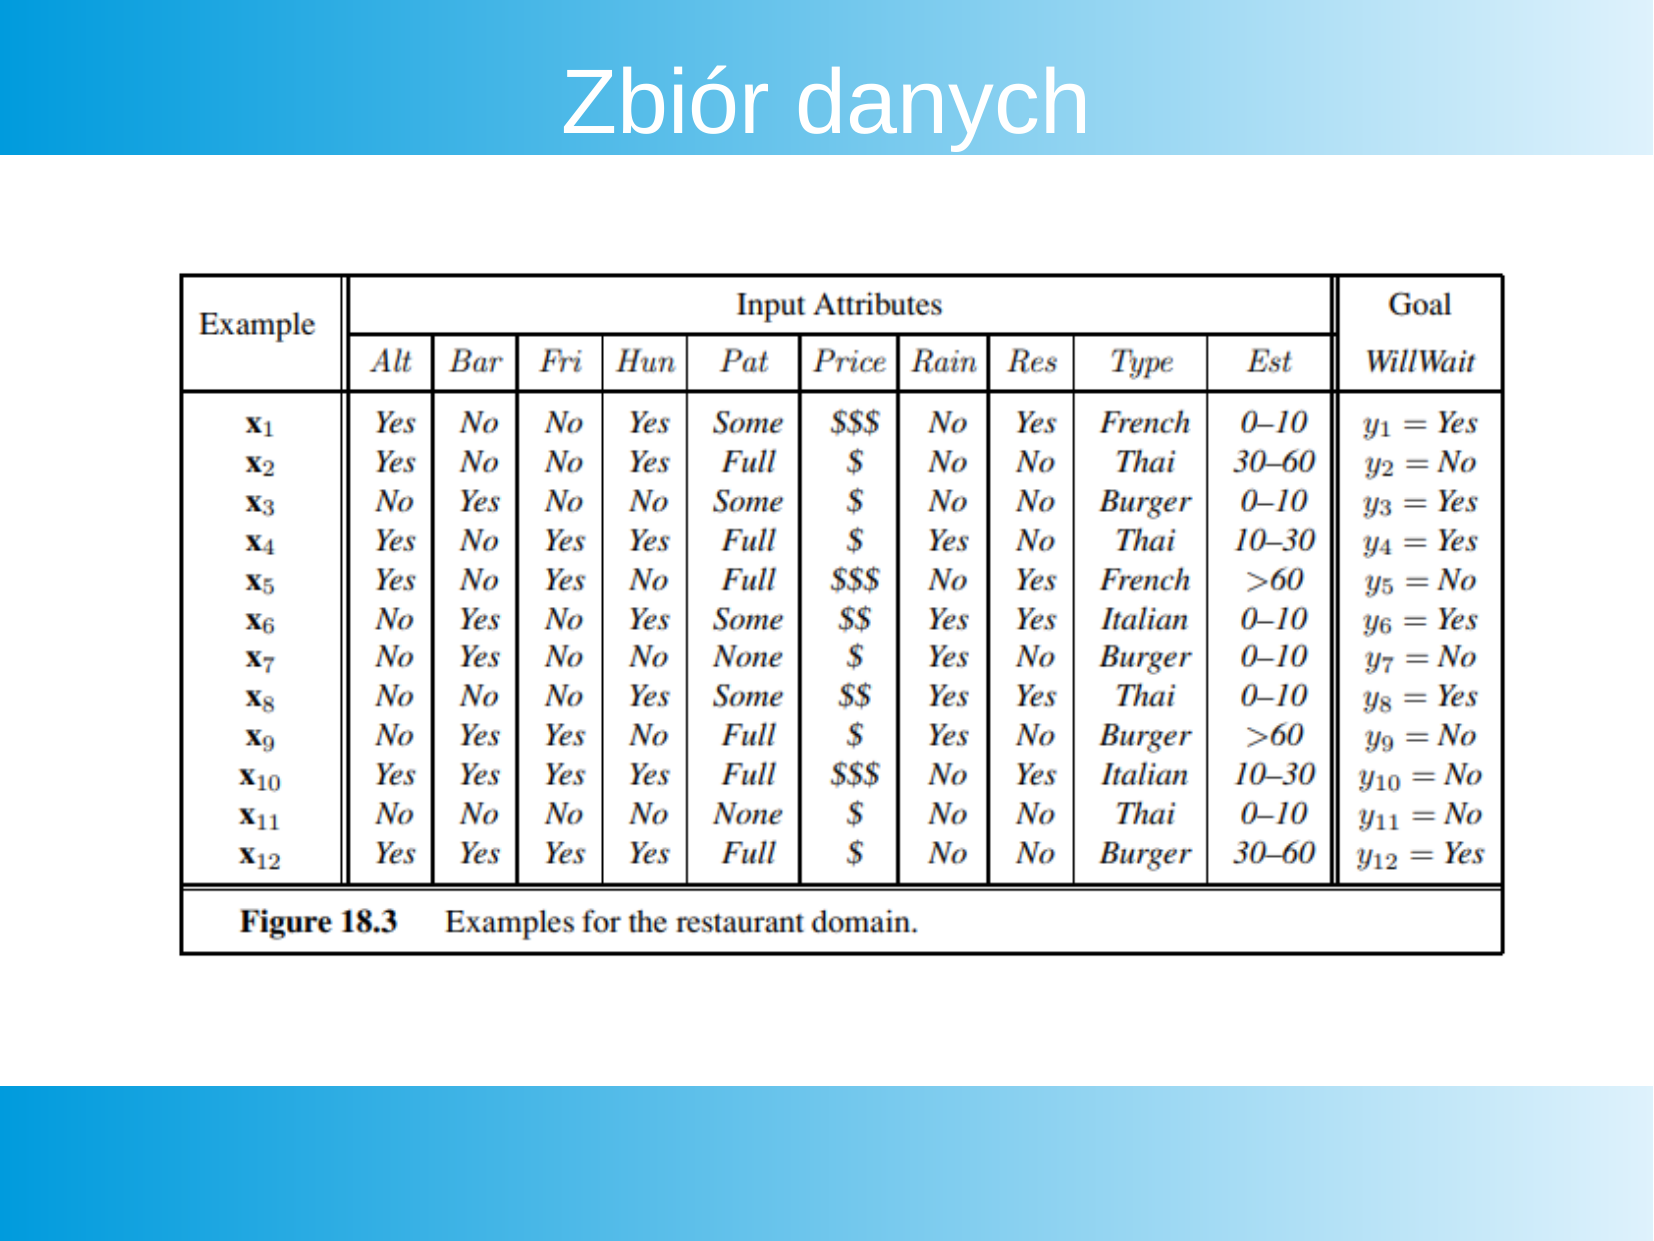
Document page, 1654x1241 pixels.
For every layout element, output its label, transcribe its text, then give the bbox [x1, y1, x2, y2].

picture [176, 268, 1511, 964]
title Zbiór danych [82, 49, 1571, 155]
